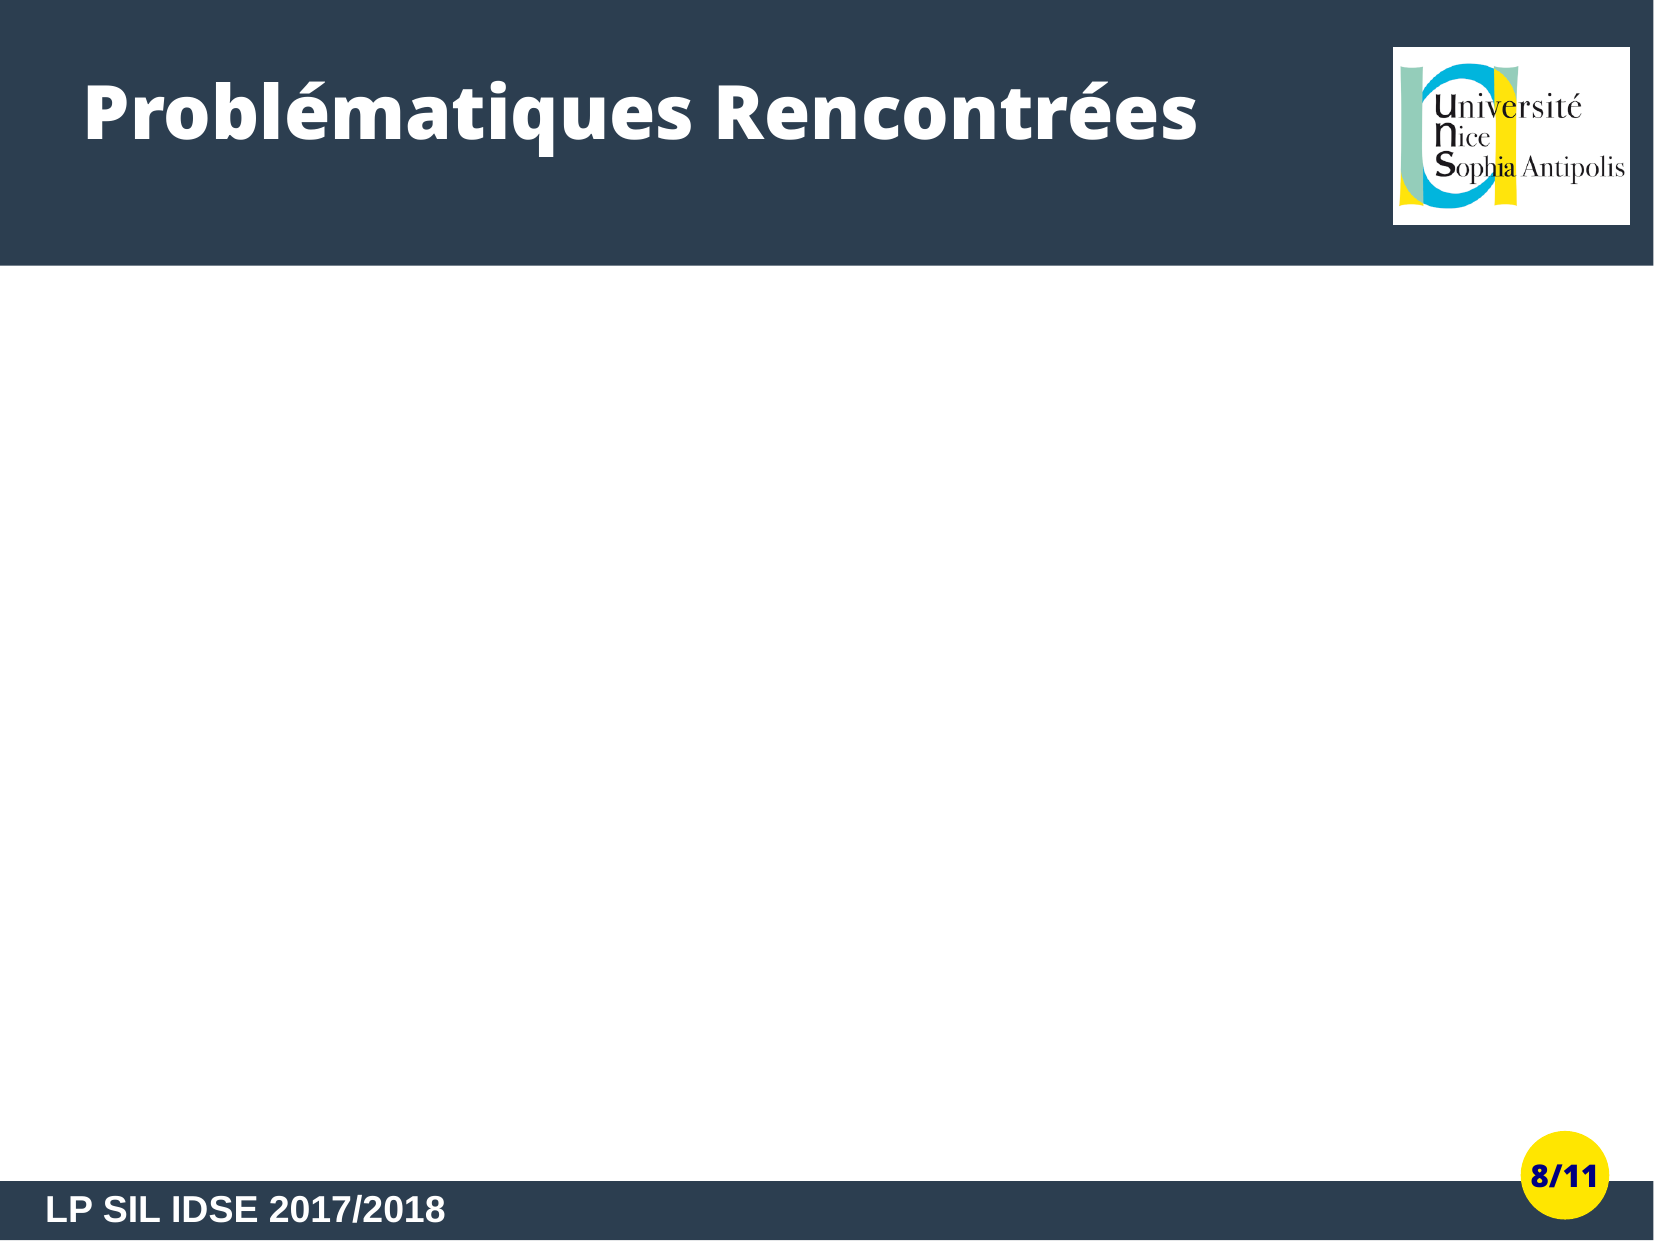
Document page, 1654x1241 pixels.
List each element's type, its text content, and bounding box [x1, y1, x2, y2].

title Problématiques Rencontrées [82, 49, 1430, 172]
picture [1393, 47, 1630, 225]
